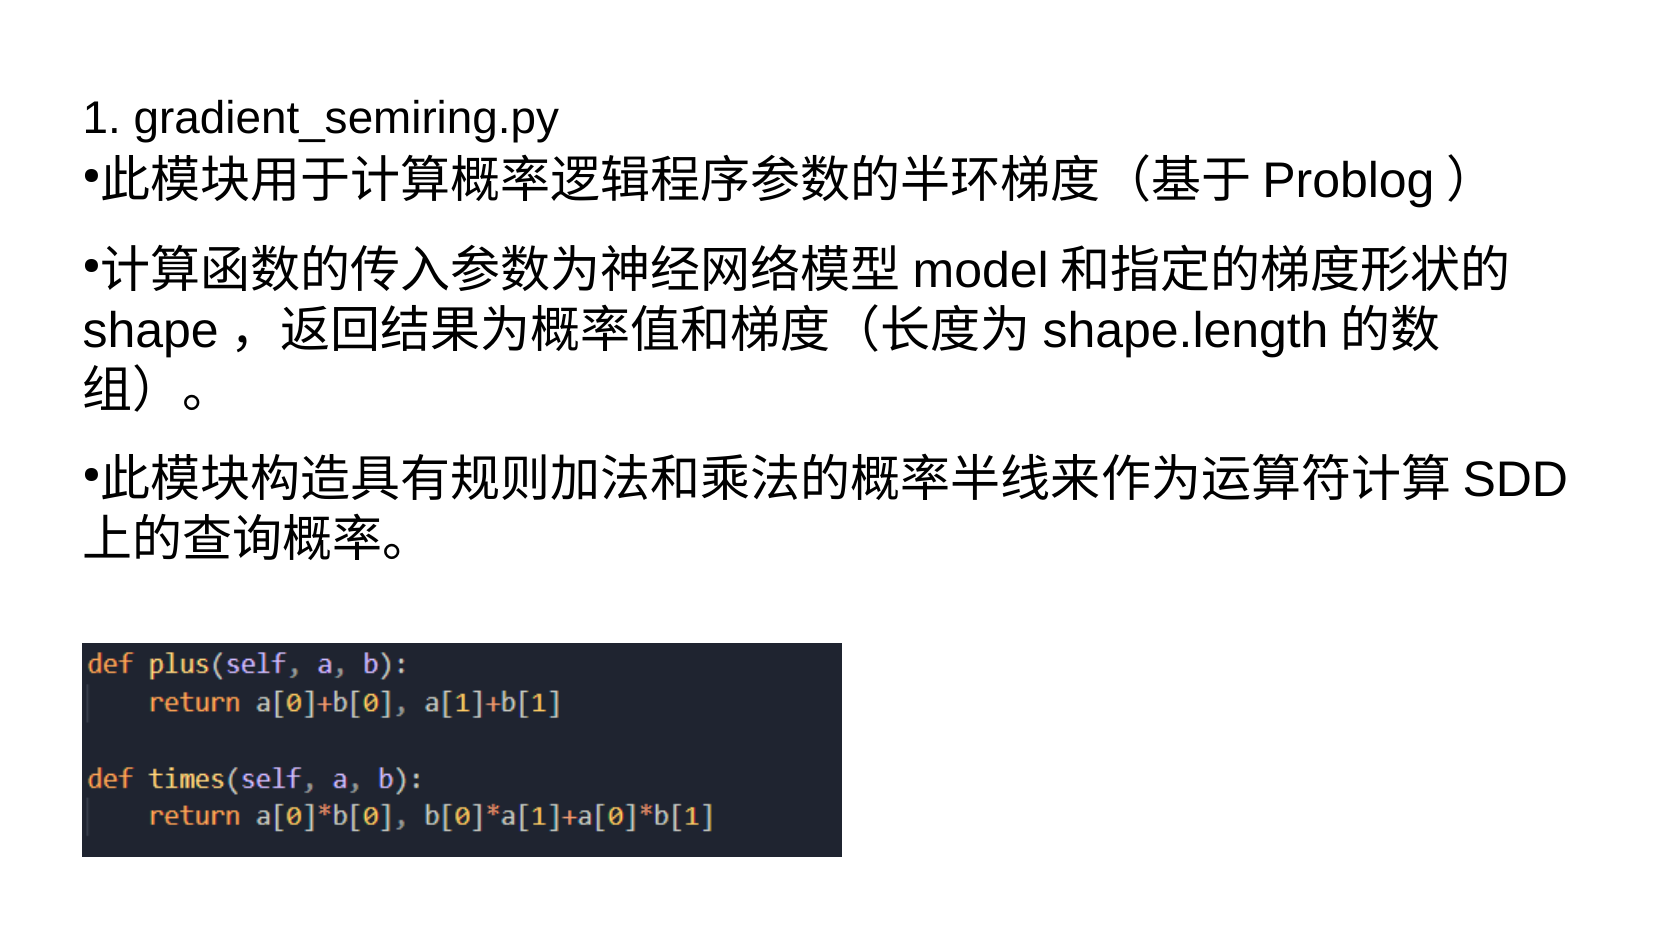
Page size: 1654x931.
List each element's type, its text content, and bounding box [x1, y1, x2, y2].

title 1. gradient_semiring.py [82, 37, 1571, 147]
picture [82, 643, 842, 857]
list 此模块用于计算概率逻辑程序参数的半环梯度（基于Problog） 计算函数的传入参数为神经网络模型model和指定的梯度形状的shape，返回结果为概率值和梯度（长度为shape.length的数组）。 此模块构造具有规则加法和乘法的概率半线来作为运算符计算SDD上的查询概率。 [82, 147, 1571, 688]
